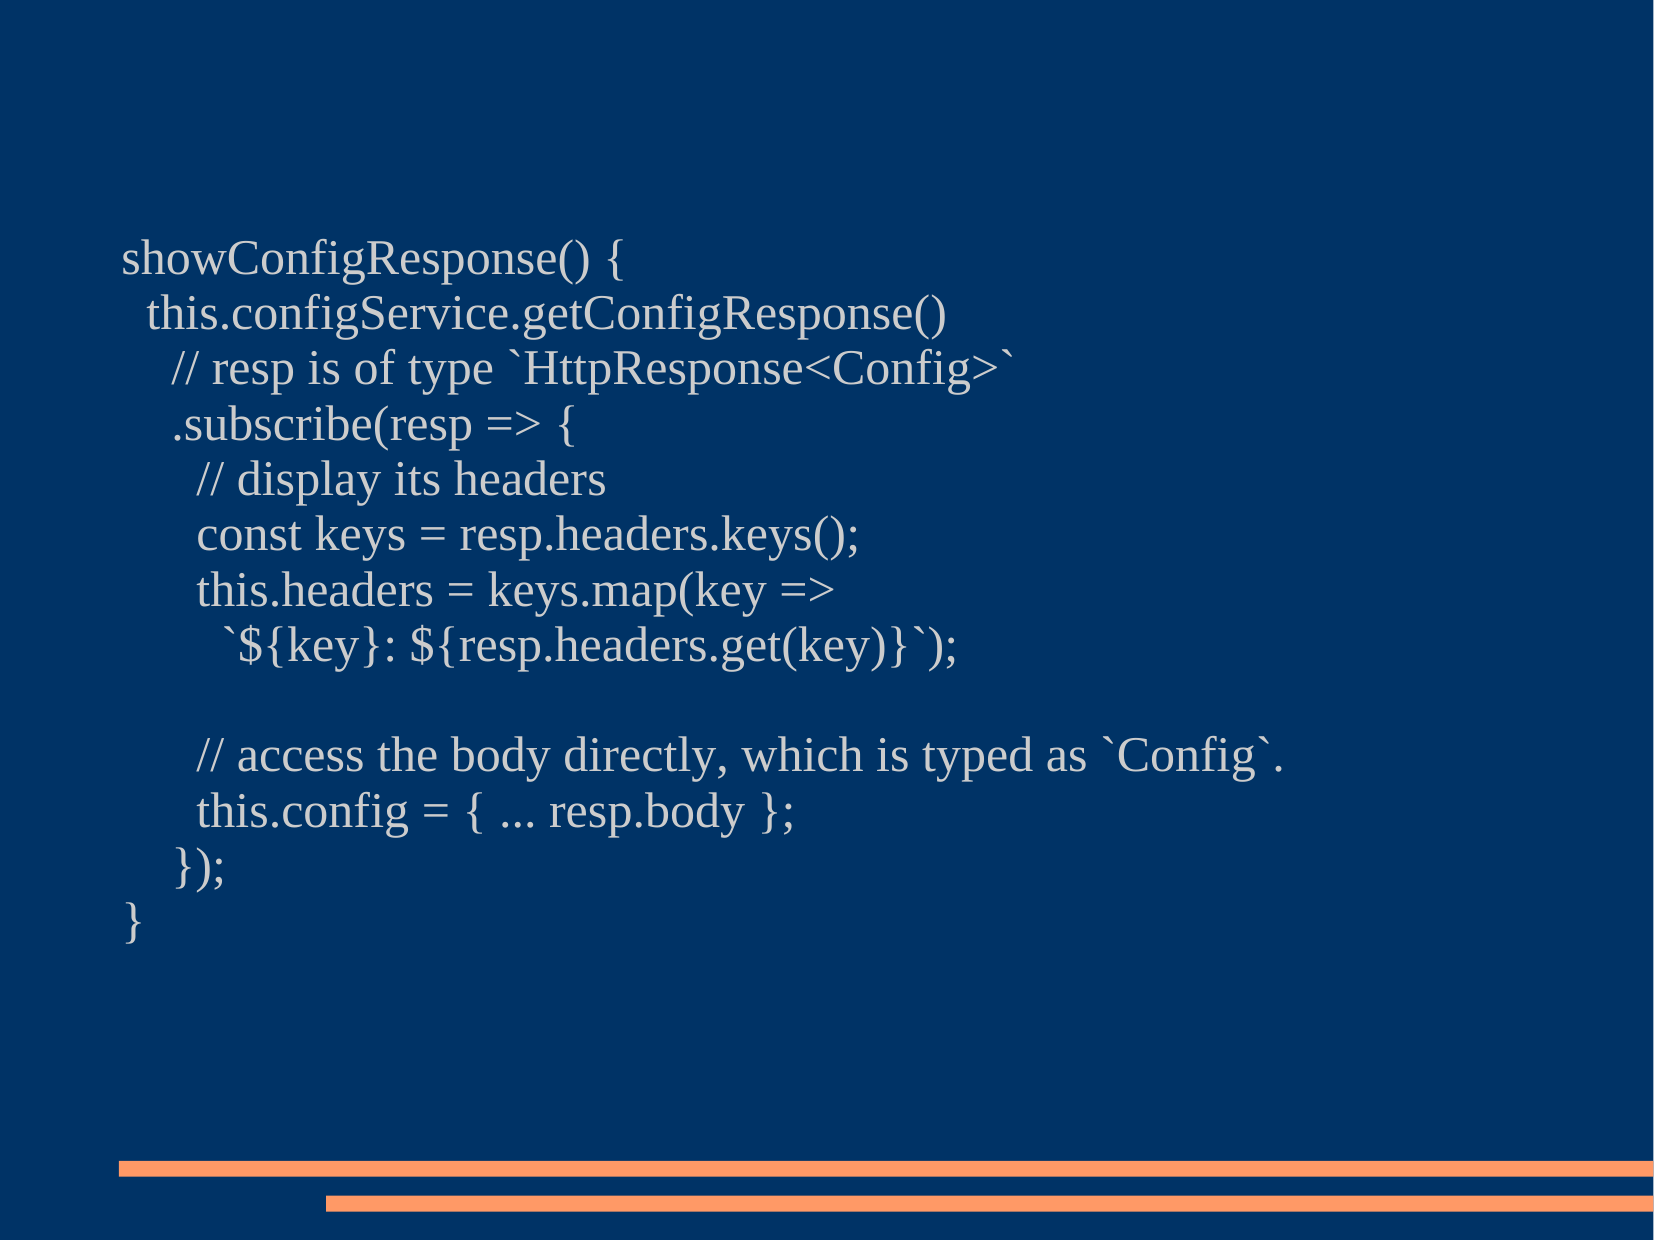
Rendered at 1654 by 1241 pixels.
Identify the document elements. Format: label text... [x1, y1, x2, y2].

subtitle showConfigResponse() { this.configService.getConfigResponse() // resp is of type `HttpResponse<Config>` .subscribe(resp => { // display its headers const keys = resp.headers.keys(); this.headers = keys.map(key => `${key}: ${resp.headers.get(key)}`); // access the body directly, which is typed as `Config`. this.config = { ... resp.body }; }); } [121, 46, 1534, 1132]
